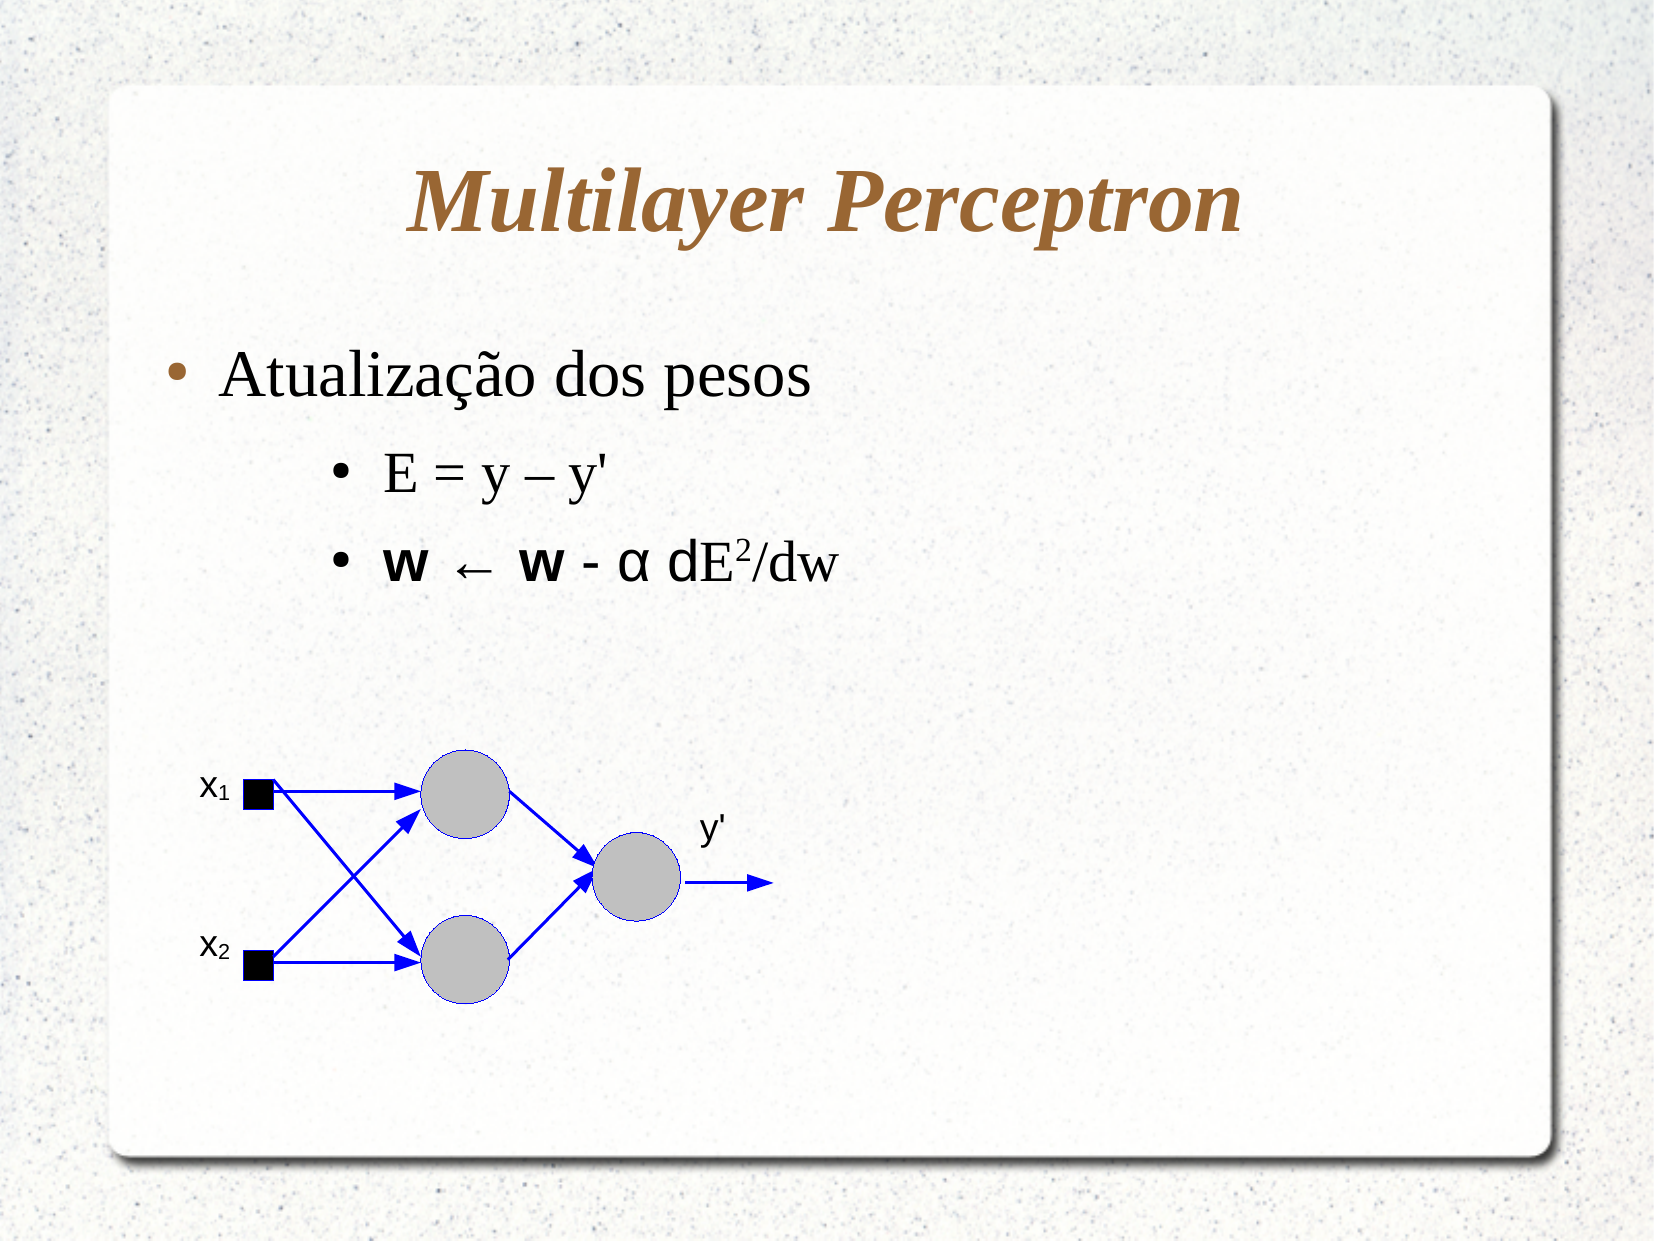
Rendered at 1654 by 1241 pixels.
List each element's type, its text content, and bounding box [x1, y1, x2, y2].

title Multilayer Perceptron [118, 96, 1536, 304]
text_box [591, 832, 681, 922]
text_box y' [685, 799, 774, 857]
text_box [420, 749, 510, 839]
list Atualização dos pesos E = y – y' w ← w - α dE2/dw [147, 336, 1506, 1241]
picture [0, 0, 1654, 1241]
text_box [420, 915, 510, 1004]
text_box x2 [184, 915, 274, 985]
text_box x1 [184, 755, 274, 826]
